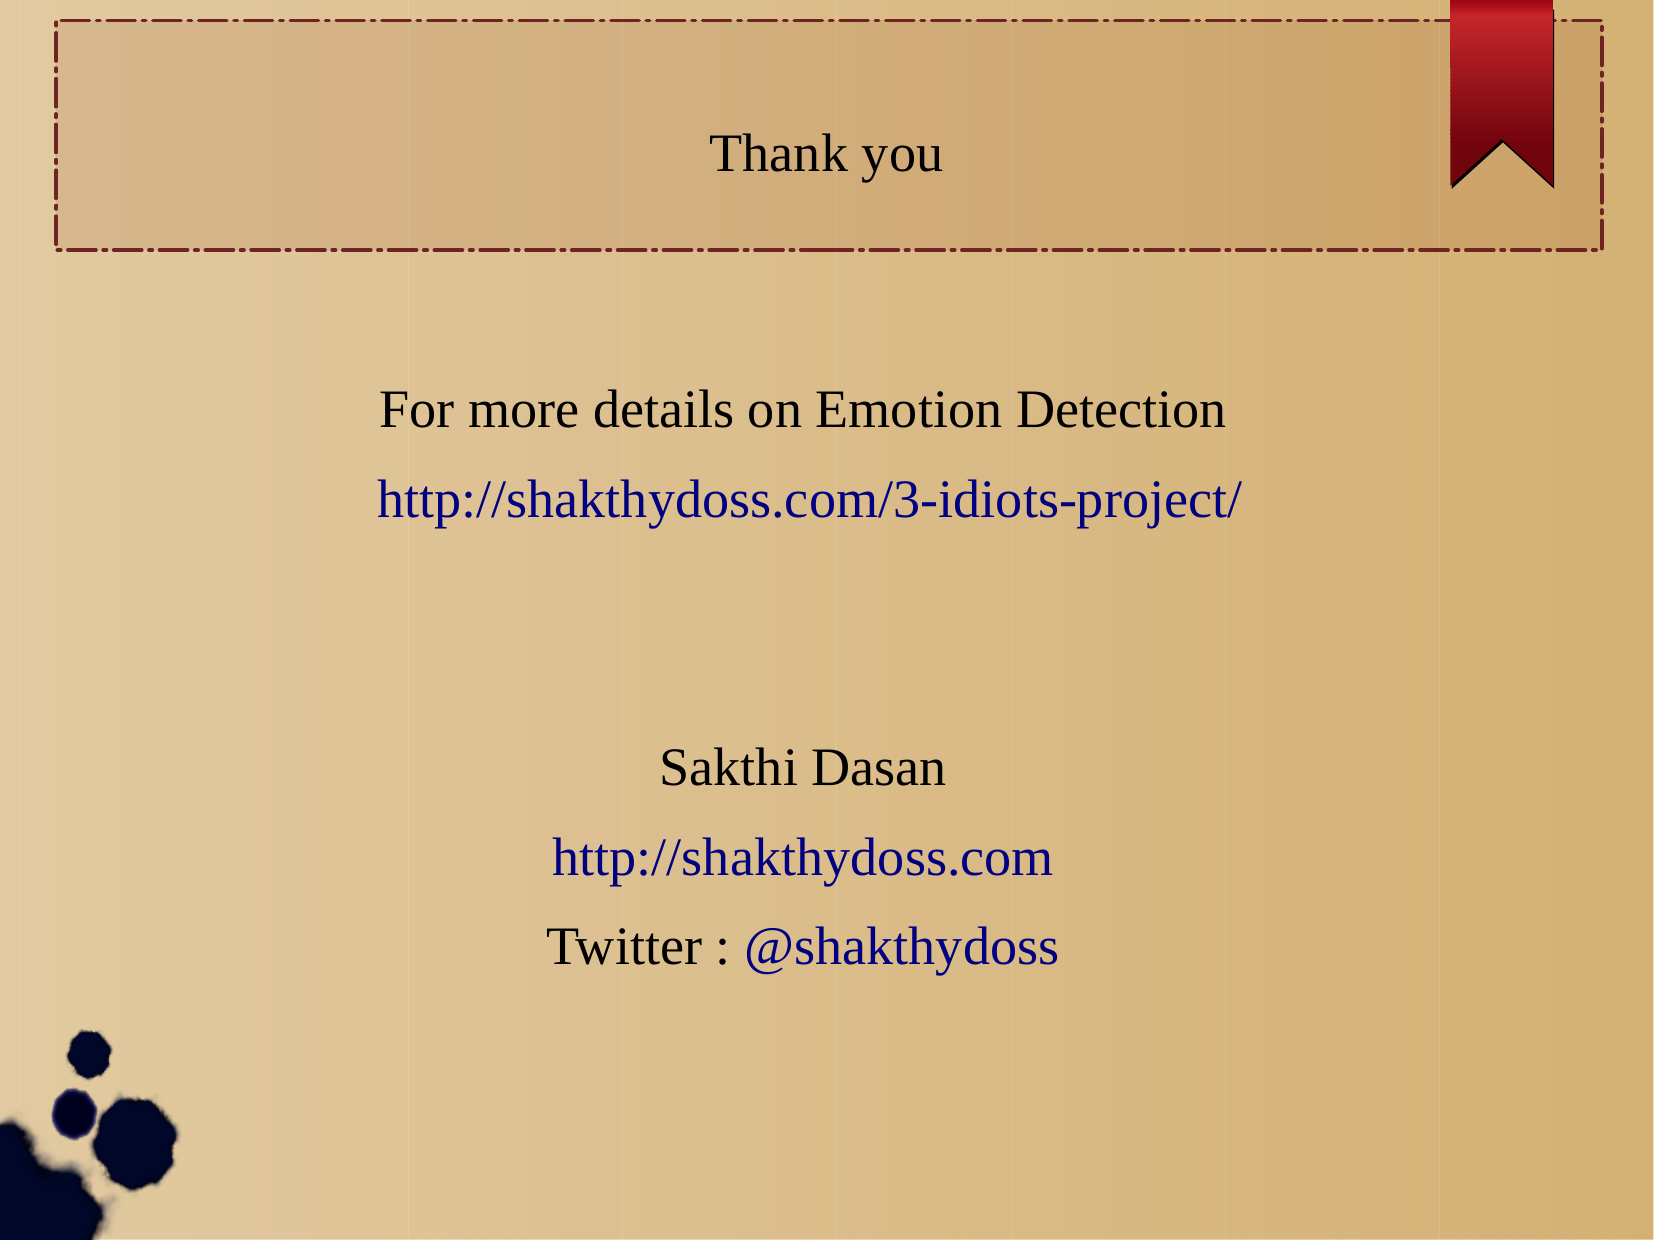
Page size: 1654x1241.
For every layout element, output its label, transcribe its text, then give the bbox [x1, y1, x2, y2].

title Thank you [82, 49, 1571, 257]
list For more details on Emotion Detection http://shakthydoss.com/3-idiots-project/ Sakthi Dasan http://shakthydoss.com Twitter : @shakthydoss [82, 290, 1538, 1010]
